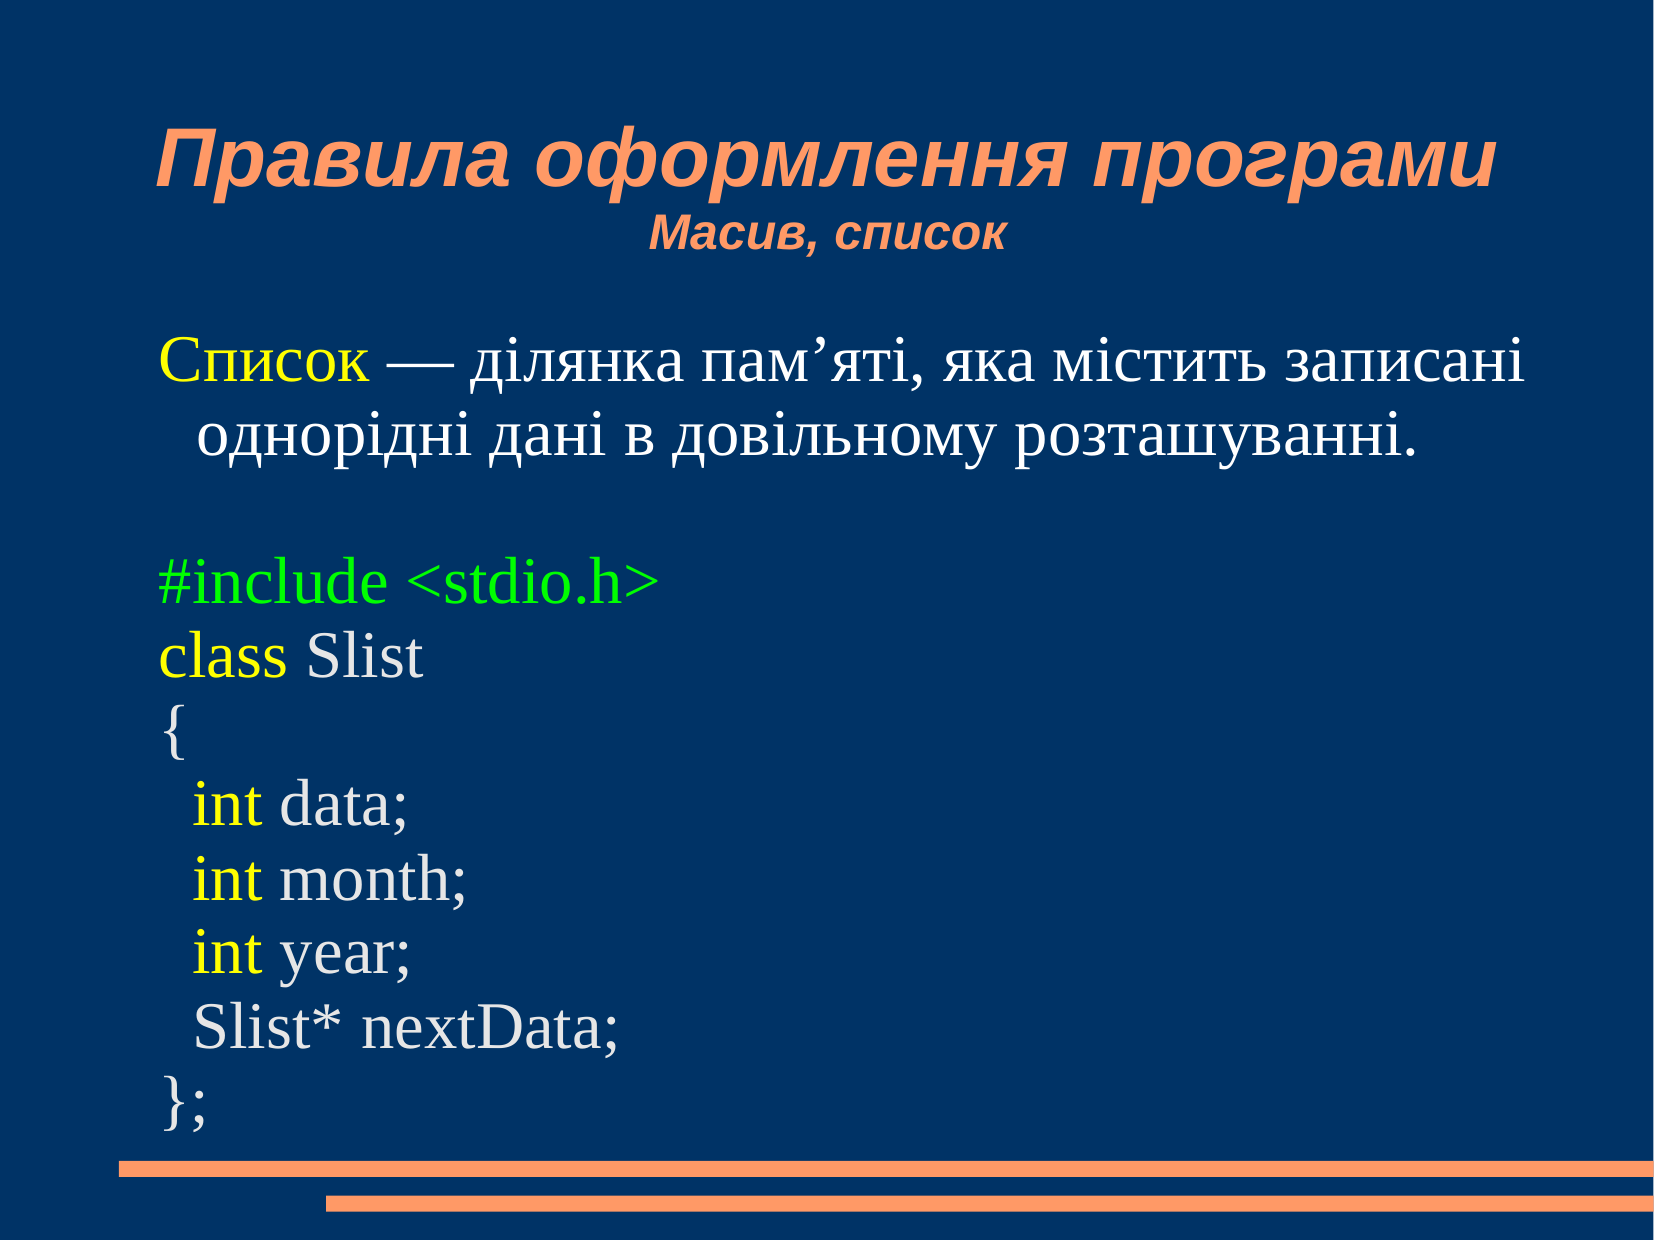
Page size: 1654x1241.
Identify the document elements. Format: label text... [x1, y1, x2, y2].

list Список — ділянка пам’яті, яка містить записані однорідні дані в довільному розташуванні. #include <stdio.h> class Slist { int data; int month; int year; Slist* nextData; }; [121, 322, 1561, 1137]
title Правила оформлення програми Масив, список [121, 46, 1534, 325]
